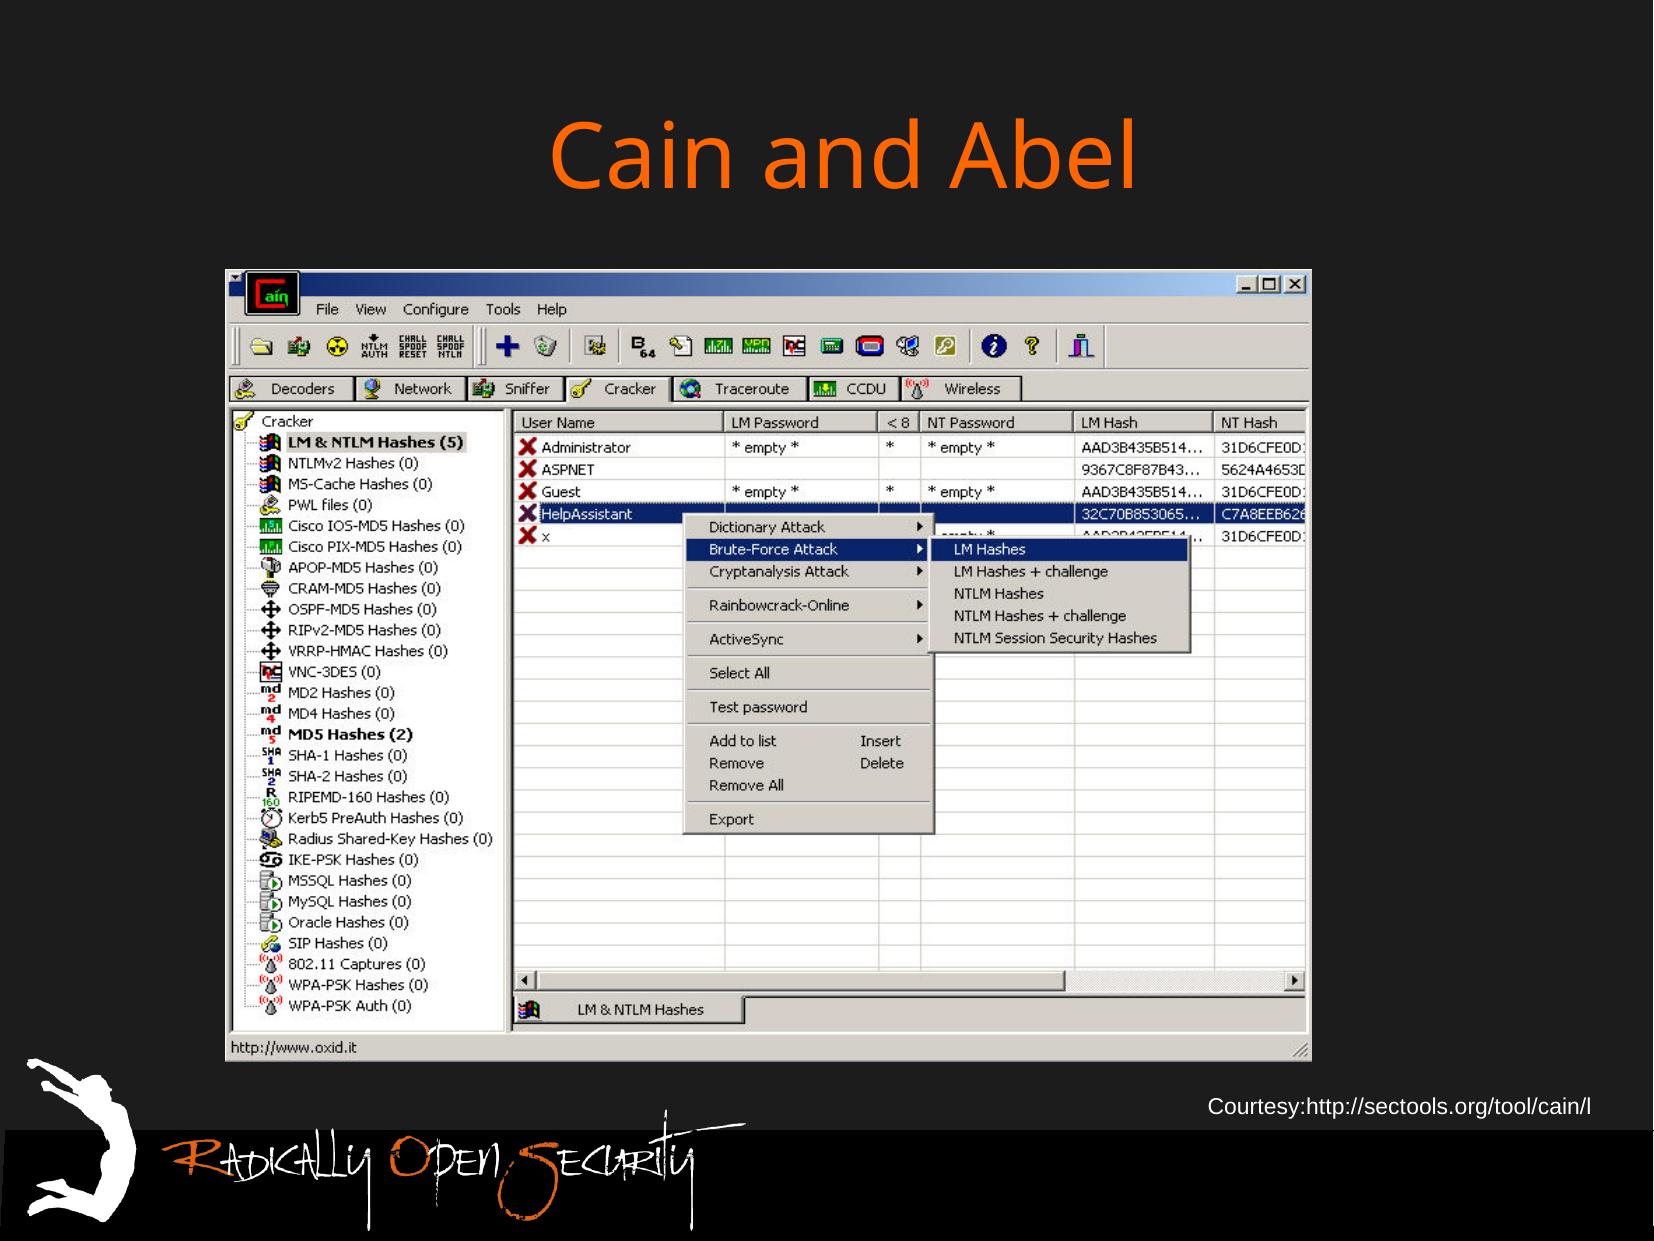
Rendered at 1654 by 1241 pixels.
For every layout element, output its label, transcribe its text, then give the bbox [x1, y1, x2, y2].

picture [0, 269, 1312, 1241]
text_box Courtesy:http://sectools.org/tool/cain/l [1192, 1086, 1645, 1129]
title Cain and Abel [82, 49, 1571, 257]
